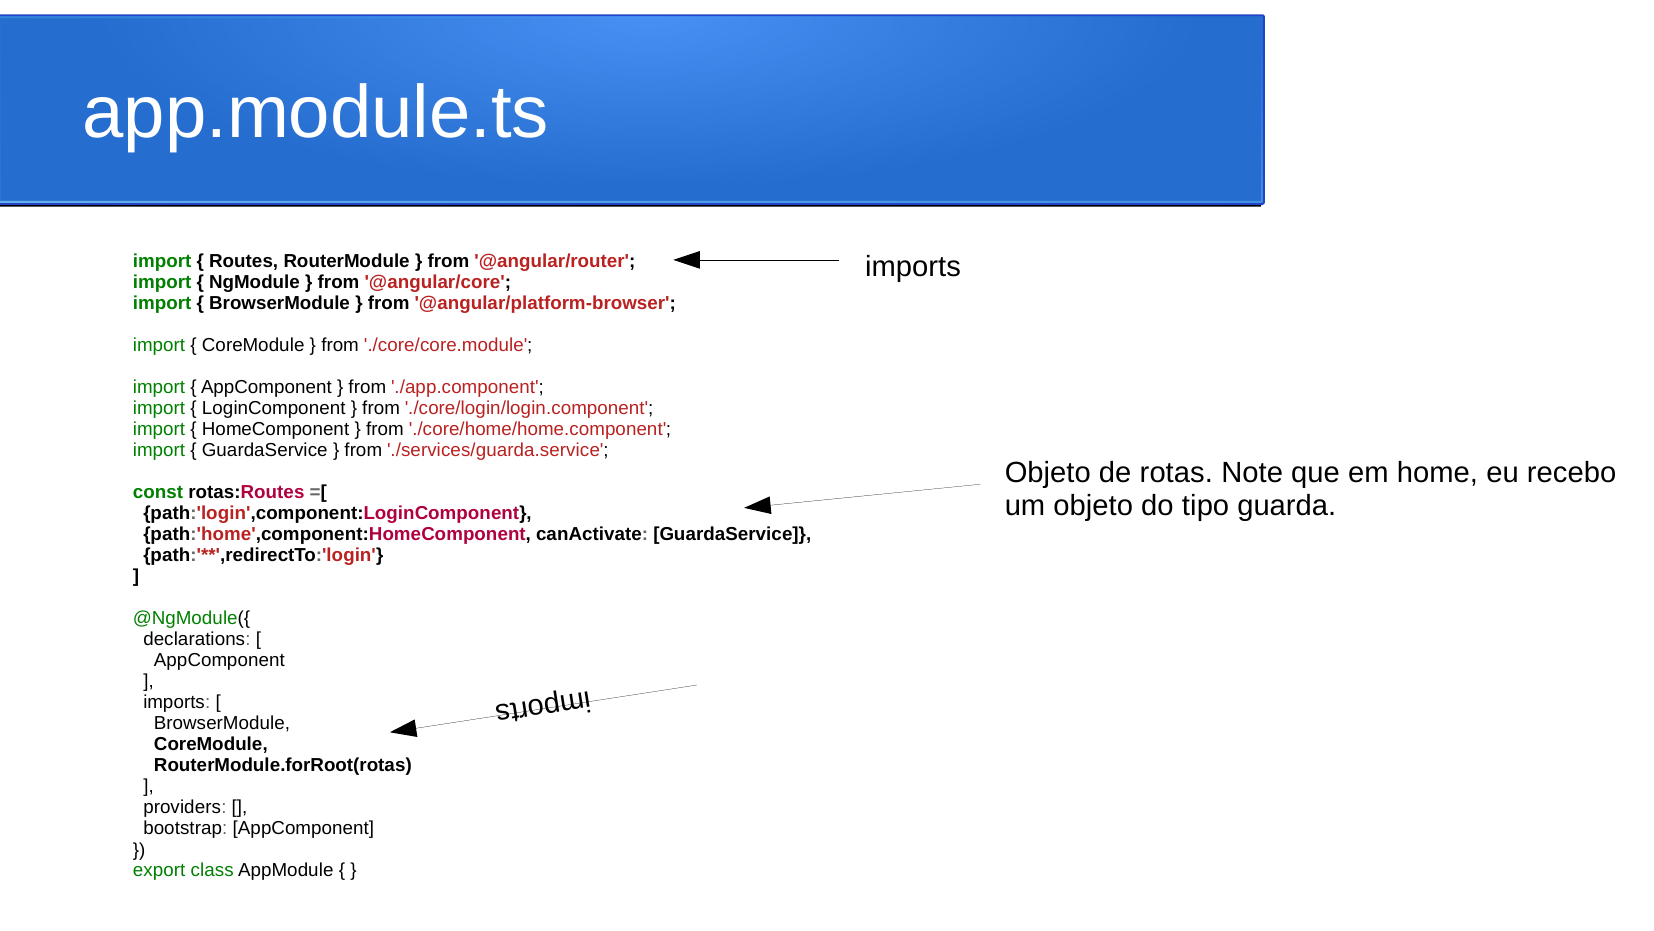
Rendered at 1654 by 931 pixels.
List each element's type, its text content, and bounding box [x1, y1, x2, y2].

text_box imports [850, 242, 977, 291]
text_box Objeto de rotas. Note que em home, eu recebo um objeto do tipo guarda. [989, 448, 1633, 530]
title app.module.ts [82, 35, 1235, 189]
text_box import { Routes, RouterModule } from '@angular/router'; import { NgModule } from '@angular/core'; import { BrowserModule } from '@angular/platform-browser'; import { CoreModule } from './core/core.module'; import { AppComponent } from './app.component'; import { LoginComponent } from './core/login/login.component'; import { HomeComponent } from './core/home/home.component'; import { GuardaService } from './services/guarda.service'; const rotas:Routes =[ {path:'login',component:LoginComponent}, {path:'home',component:HomeComponent, canActivate: [GuardaService]}, {path:'**',redirectTo:'login'} ] @NgModule({ declarations: [ AppComponent ], imports: [ BrowserModule, CoreModule, RouterModule.forRoot(rotas) ], providers: [], bootstrap: [AppComponent] }) export class AppModule { } [118, 242, 1347, 910]
